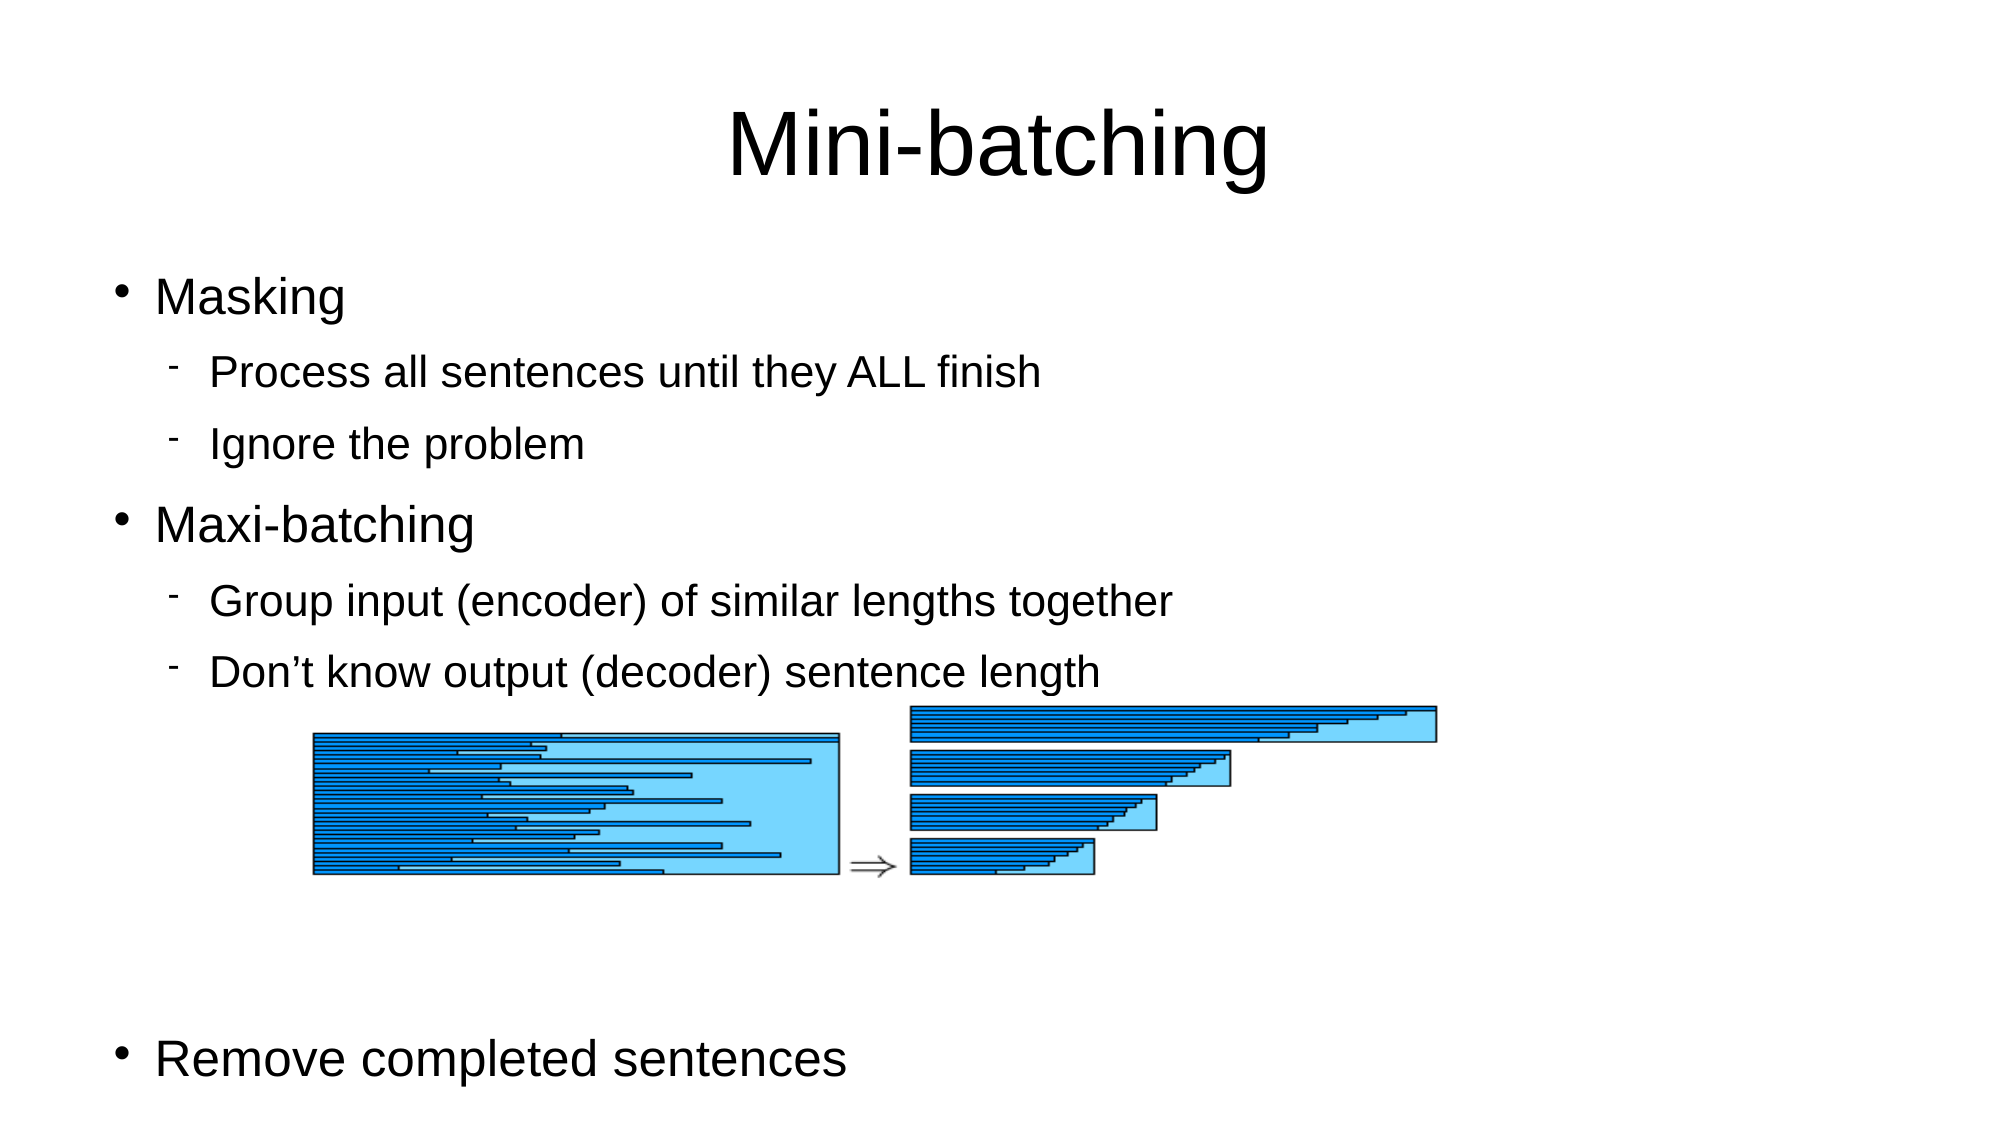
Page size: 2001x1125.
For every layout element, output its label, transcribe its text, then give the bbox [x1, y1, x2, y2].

text_box Mini-batching [99, 44, 1900, 233]
text_box Masking Process all sentences until they ALL finish Ignore the problem Maxi-batching Group input (encoder) of similar lengths together Don’t know output (decoder) sentence length Remove completed sentences [99, 263, 1900, 1093]
picture [300, 696, 1449, 888]
